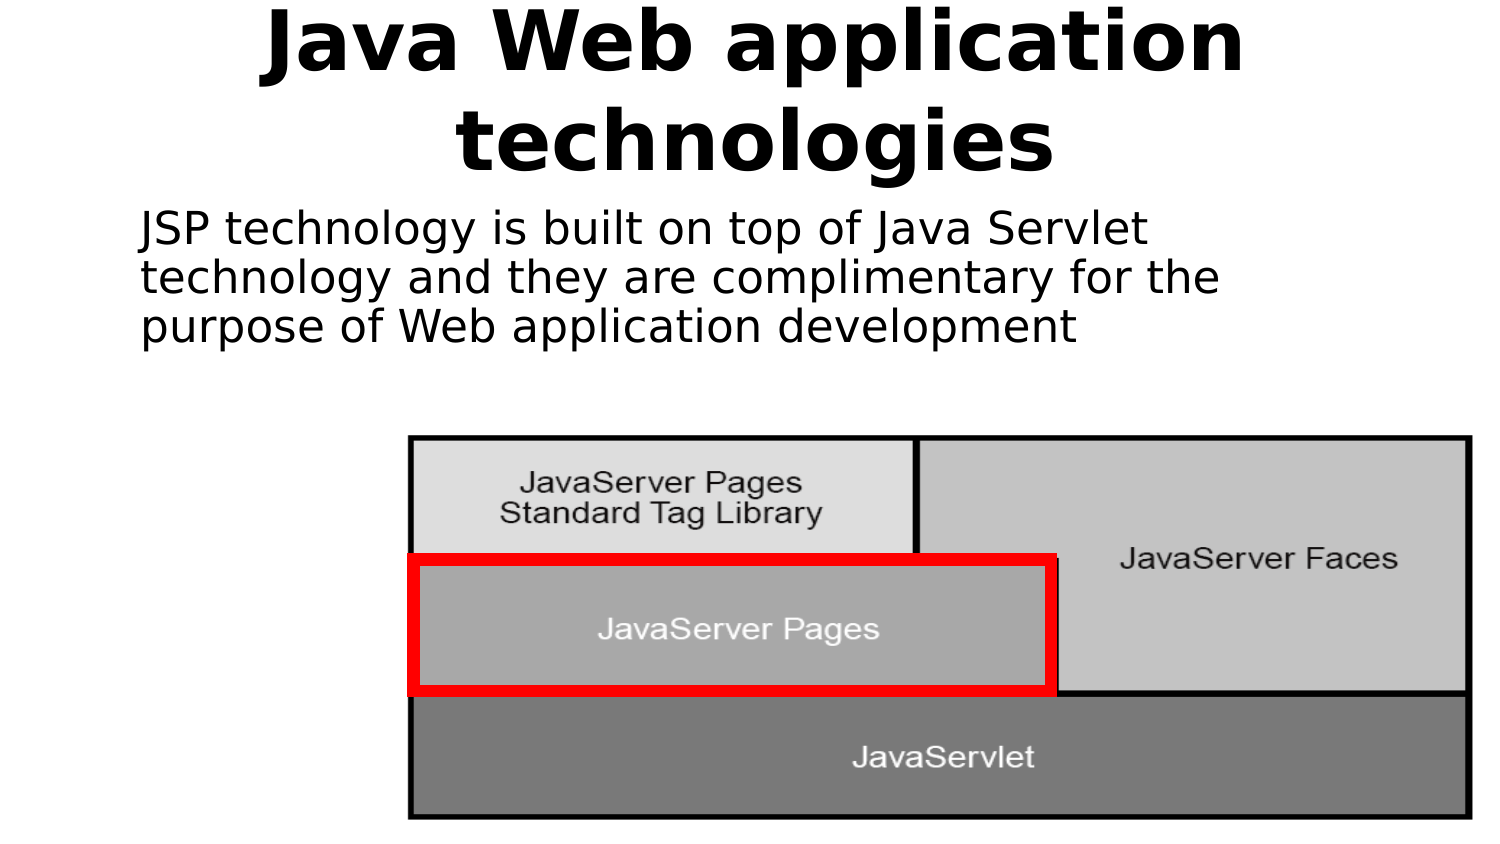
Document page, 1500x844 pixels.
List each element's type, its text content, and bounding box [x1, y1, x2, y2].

title Java Web application technologies [35, 35, 1477, 195]
list JSP technology is built on top of Java Servlet technology and they are complimentary for the purpose of Web application development [50, 197, 1371, 426]
picture [401, 432, 1477, 824]
